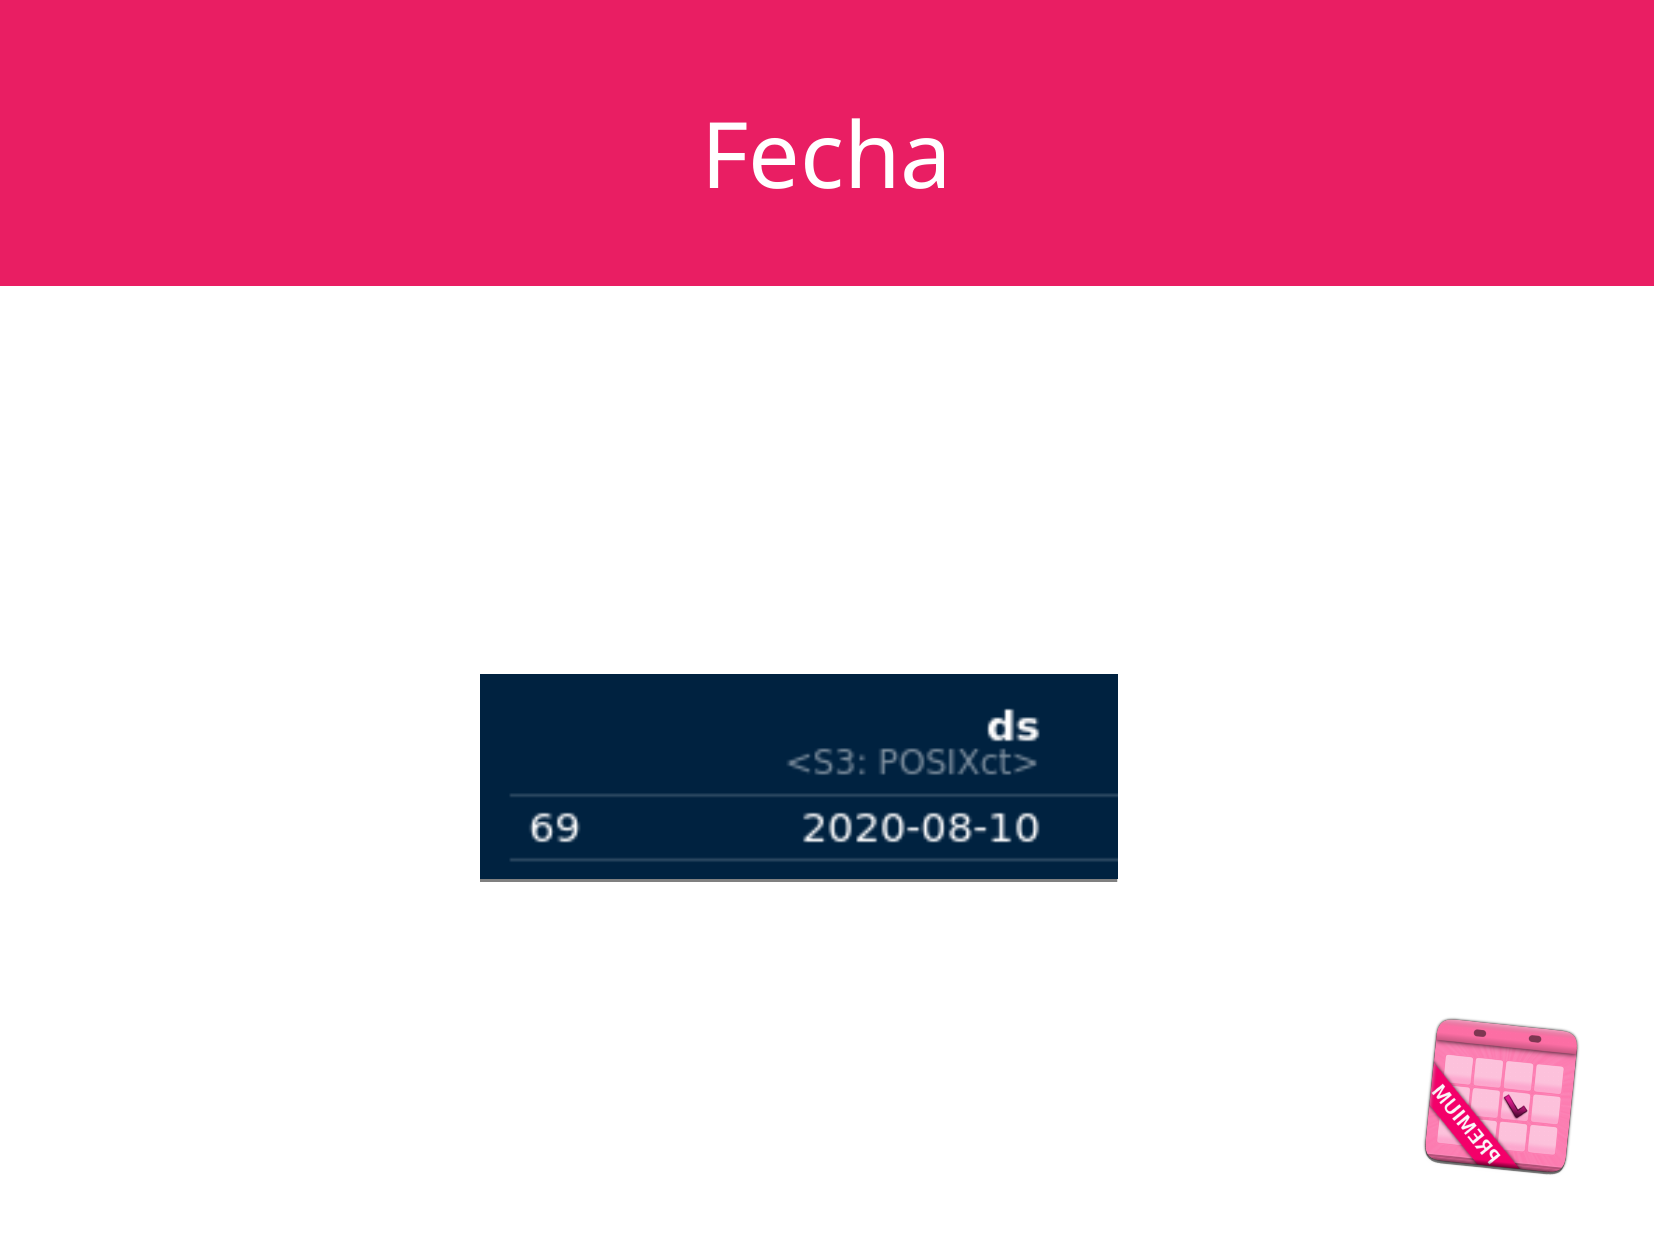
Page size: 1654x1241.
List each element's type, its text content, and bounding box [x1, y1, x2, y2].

title Fecha [82, 49, 1571, 257]
picture [1410, 1004, 1592, 1187]
picture [480, 674, 1118, 879]
